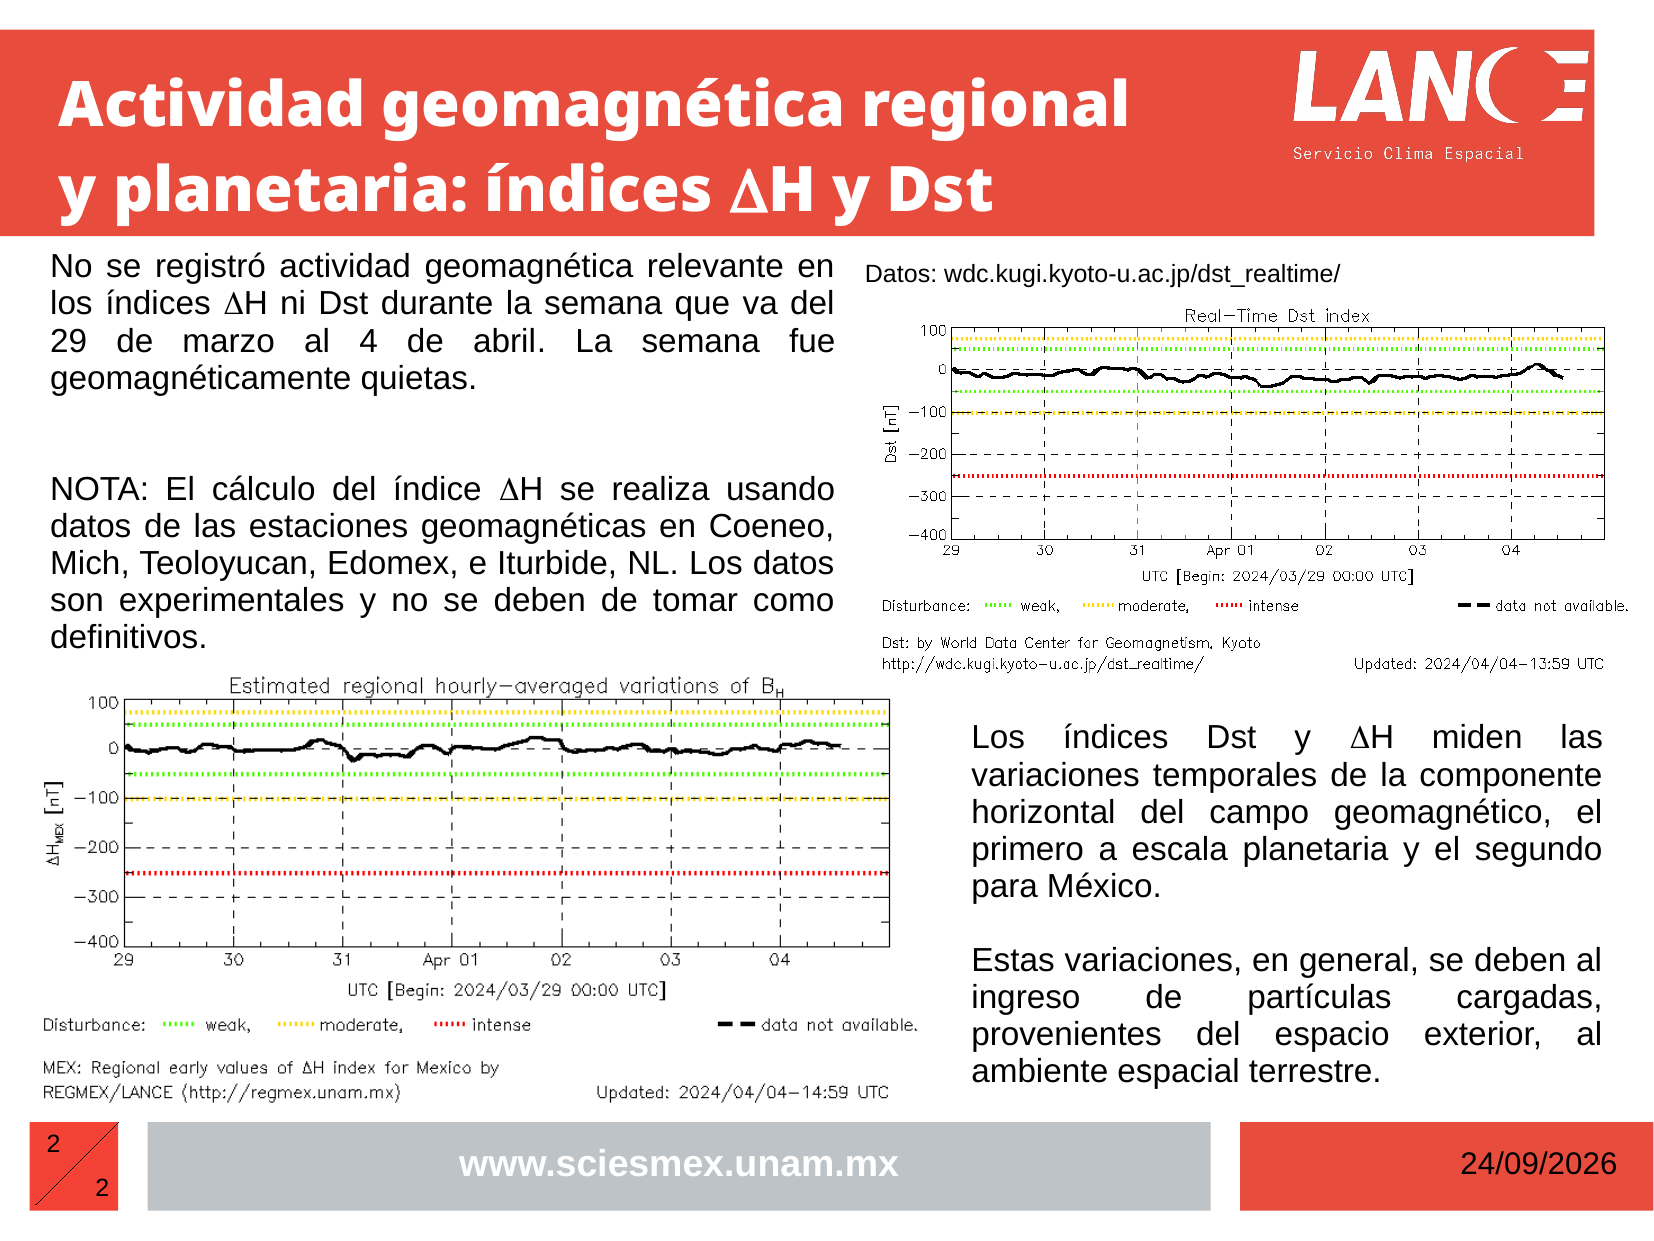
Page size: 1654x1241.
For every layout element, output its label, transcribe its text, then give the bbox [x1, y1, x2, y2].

picture [1293, 47, 1589, 162]
text_box 04/04/2024 [1424, 1122, 1654, 1205]
text_box <número> [31, 1122, 176, 1170]
title Actividad geomagnética regional y planetaria: índices DH y Dst [59, 59, 1312, 207]
picture [34, 289, 1642, 1105]
text_box No se registró actividad geomagnética relevante en los índices DH ni Dst durante la semana que va del 29 de marzo al 4 de abril. La semana fue geomagnéticamente quietas. NOTA: El cálculo del índice DH se realiza usando datos de las estaciones geomagnéticas en Coeneo, Mich, Teoloyucan, Edomex, e Iturbide, NL. Los datos son experimentales y no se deben de tomar como definitivos. [35, 240, 851, 768]
text_box Datos: wdc.kugi.kyoto-u.ac.jp/dst_realtime/ [851, 252, 1371, 296]
text_box Los índices Dst y DH miden las variaciones temporales de la componente horizontal del campo geomagnético, el primero a escala planetaria y el segundo para México. Estas variaciones, en general, se deben al ingreso de partículas cargadas, provenientes del espacio exterior, al ambiente espacial terrestre. [956, 711, 1619, 1097]
text_box 2 [35, 1151, 125, 1209]
text_box www.sciesmex.unam.mx [153, 1122, 1205, 1205]
